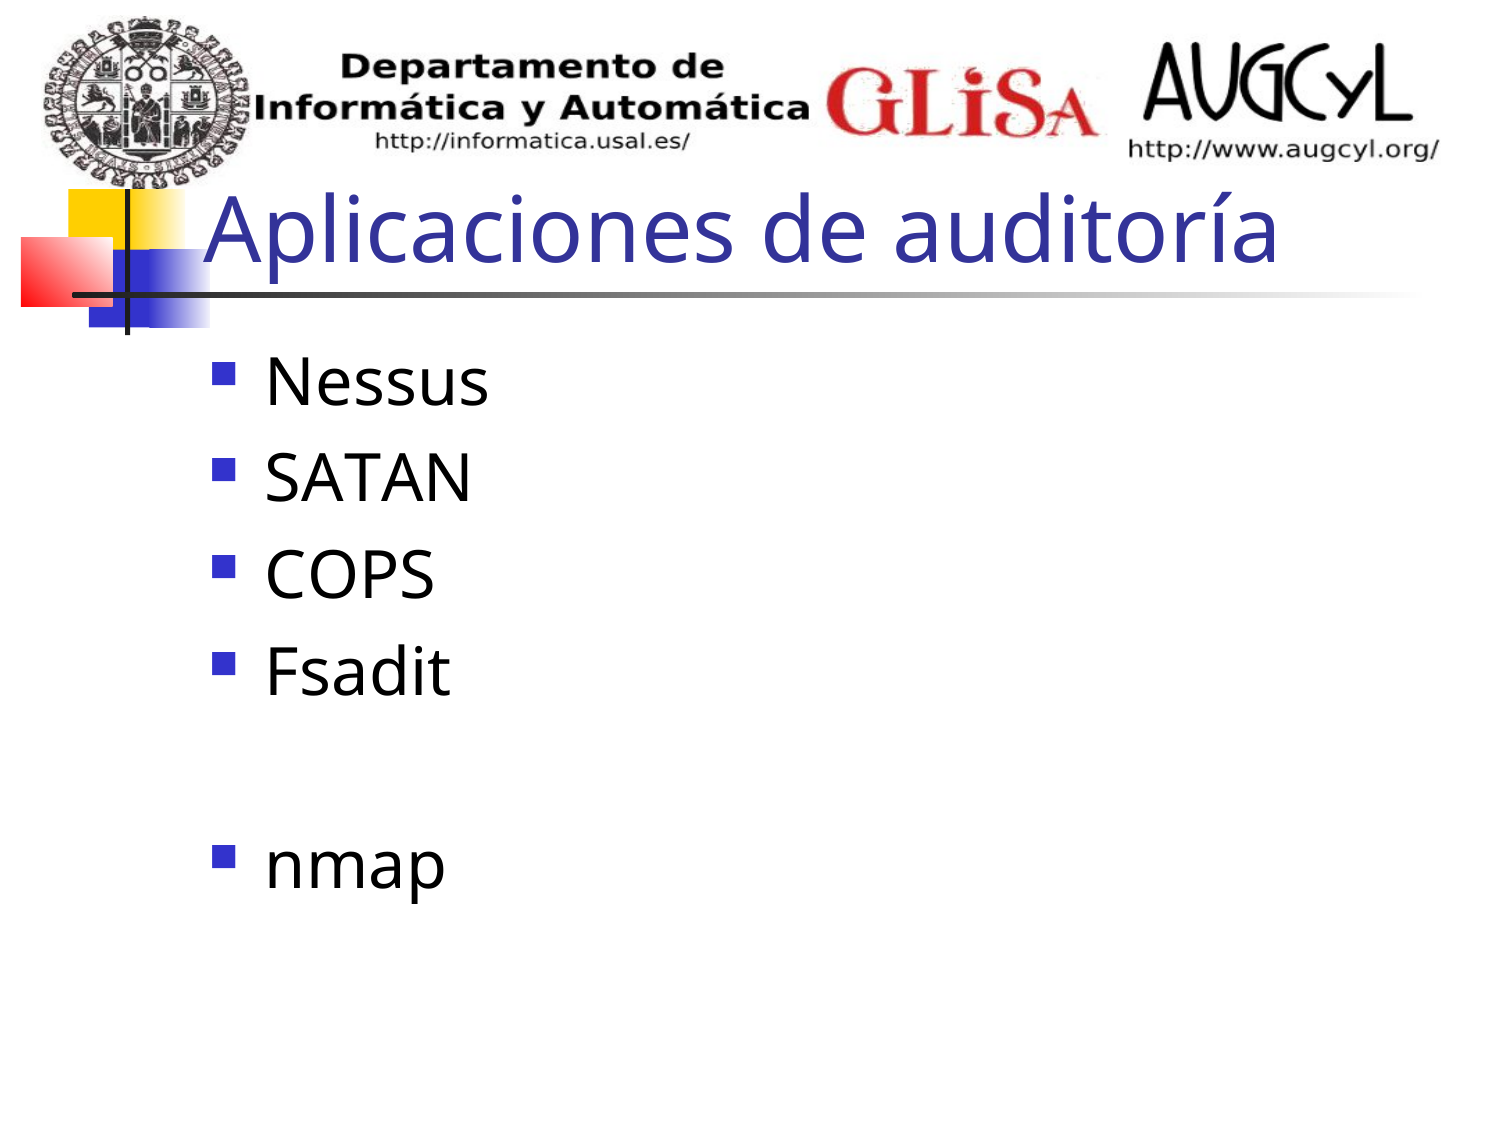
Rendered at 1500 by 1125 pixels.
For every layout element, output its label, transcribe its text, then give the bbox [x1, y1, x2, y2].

picture [41, 15, 1463, 189]
list Nessus SATAN COPS Fsadit nmap [193, 331, 1469, 1090]
title Aplicaciones de auditoría [188, 52, 1468, 289]
